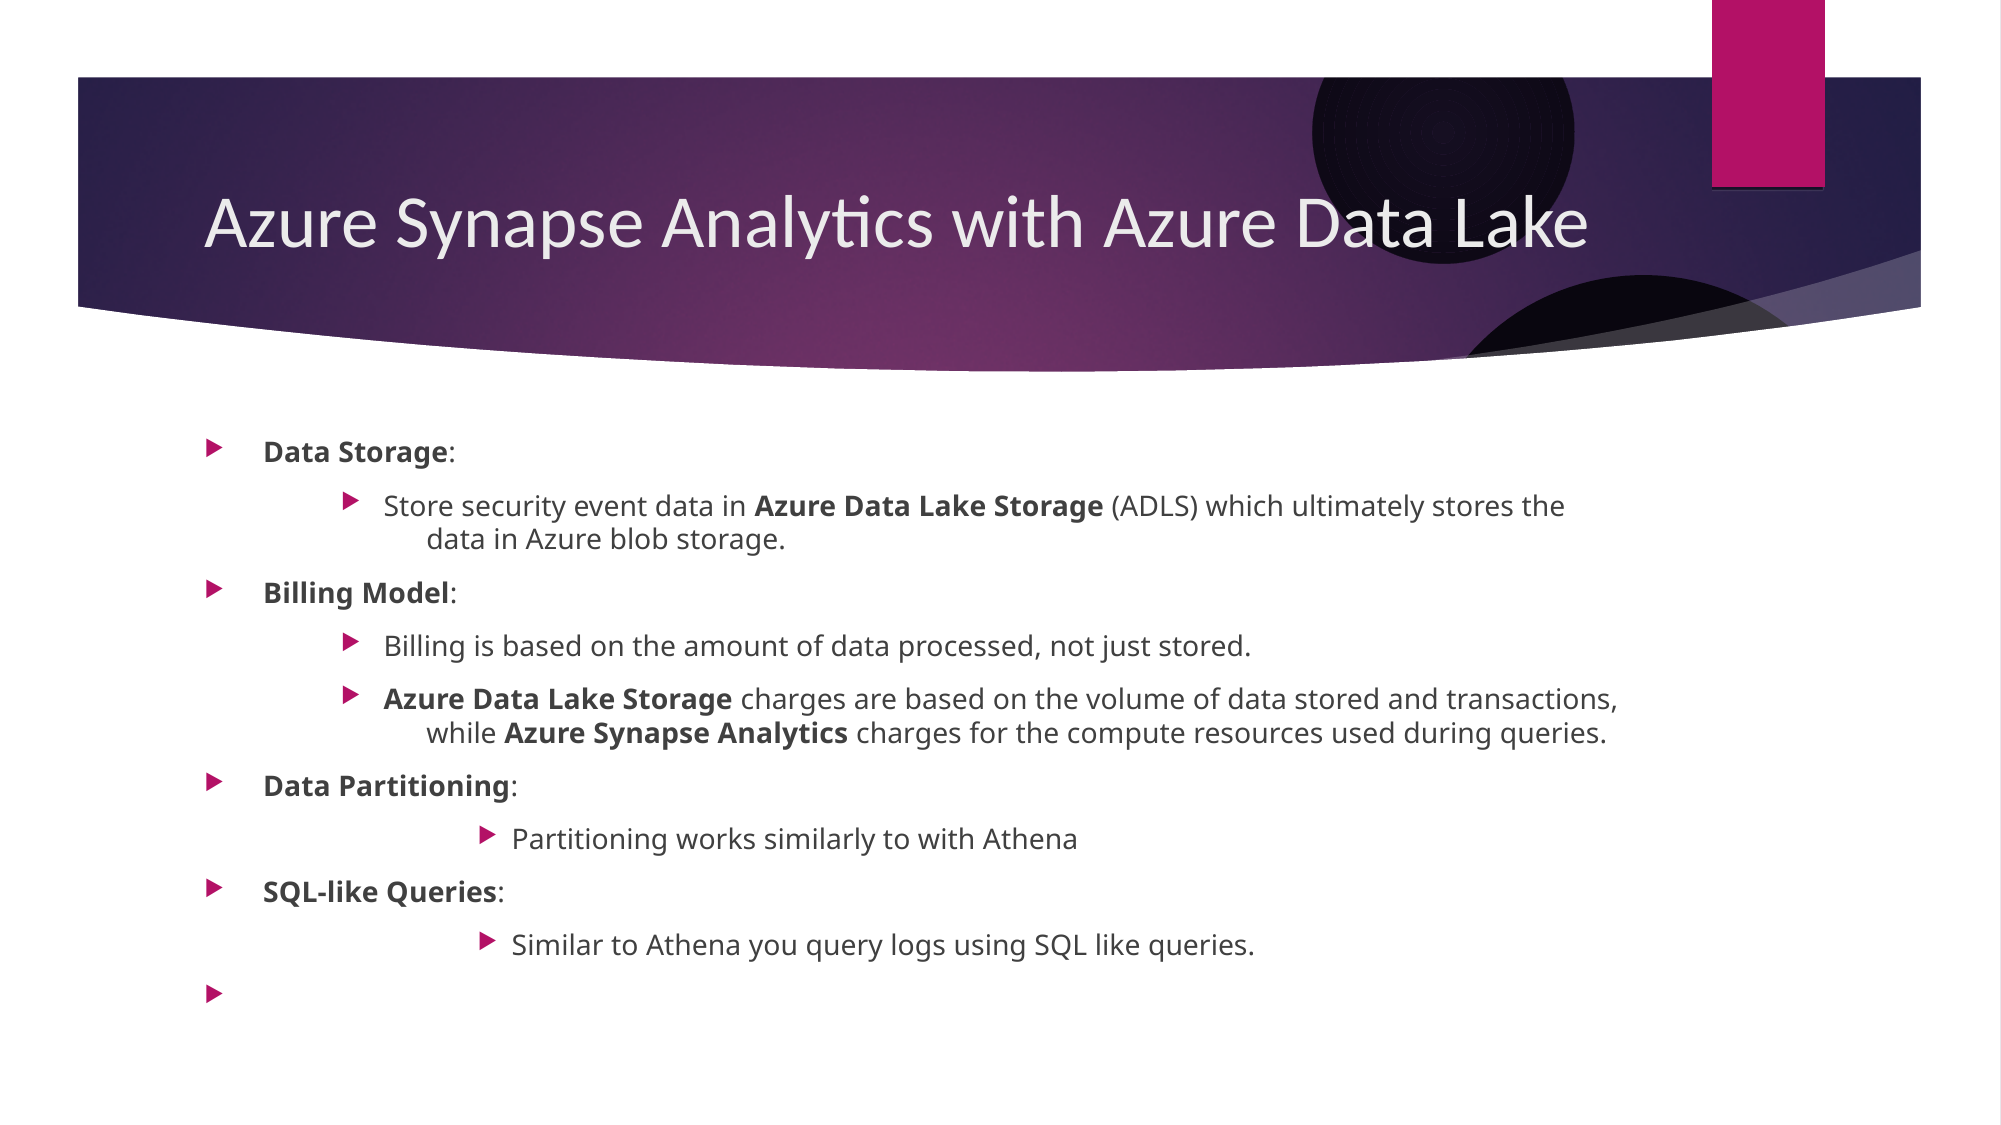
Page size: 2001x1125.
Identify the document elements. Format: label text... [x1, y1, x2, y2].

title Azure Synapse Analytics with Azure Data Lake [189, 159, 1627, 276]
list Data Storage: Store security event data in Azure Data Lake Storage (ADLS) which ultimately stores the data in Azure blob storage. Billing Model: Billing is based on the amount of data processed, not just stored. Azure Data Lake Storage charges are based on the volume of data stored and transactions, while Azure Synapse Analytics charges for the compute resources used during queries. Data Partitioning: Partitioning works similarly to with Athena SQL-like Queries: Similar to Athena you query logs using SQL like queries. [189, 427, 1638, 988]
